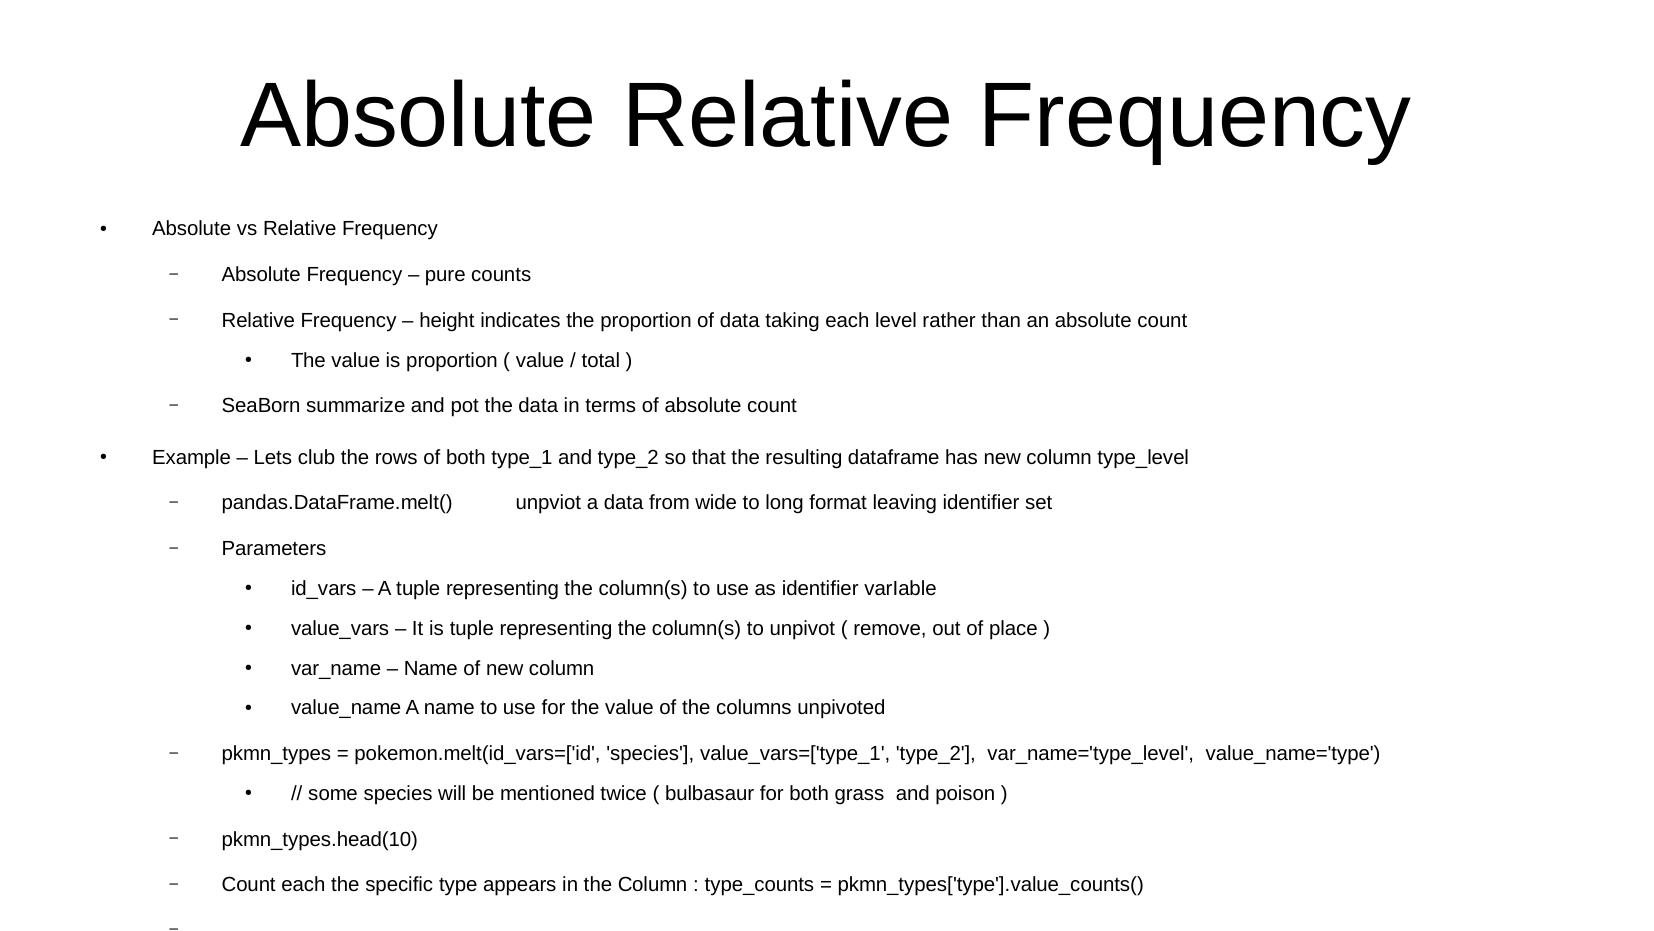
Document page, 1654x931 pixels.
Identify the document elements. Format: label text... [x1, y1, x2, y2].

list Absolute vs Relative Frequency Absolute Frequency – pure counts Relative Frequency – height indicates the proportion of data taking each level rather than an absolute count The value is proportion ( value / total ) SeaBorn summarize and pot the data in terms of absolute count Example – Lets club the rows of both type_1 and type_2 so that the resulting dataframe has new column type_level pandas.DataFrame.melt() unpviot a data from wide to long format leaving identifier set Parameters id_vars – A tuple representing the column(s) to use as identifier varIable value_vars – It is tuple representing the column(s) to unpivot ( remove, out of place ) var_name – Name of new column value_name A name to use for the value of the columns unpivoted pkmn_types = pokemon.melt(id_vars=['id', 'species'], value_vars=['type_1', 'type_2'], var_name='type_level', value_name='type') // some species will be mentioned twice ( bulbasaur for both grass and poison ) pkmn_types.head(10) Count each the specific type appears in the Column : type_counts = pkmn_types['type'].value_counts() [82, 217, 1636, 901]
title Absolute Relative Frequency [82, 37, 1571, 193]
